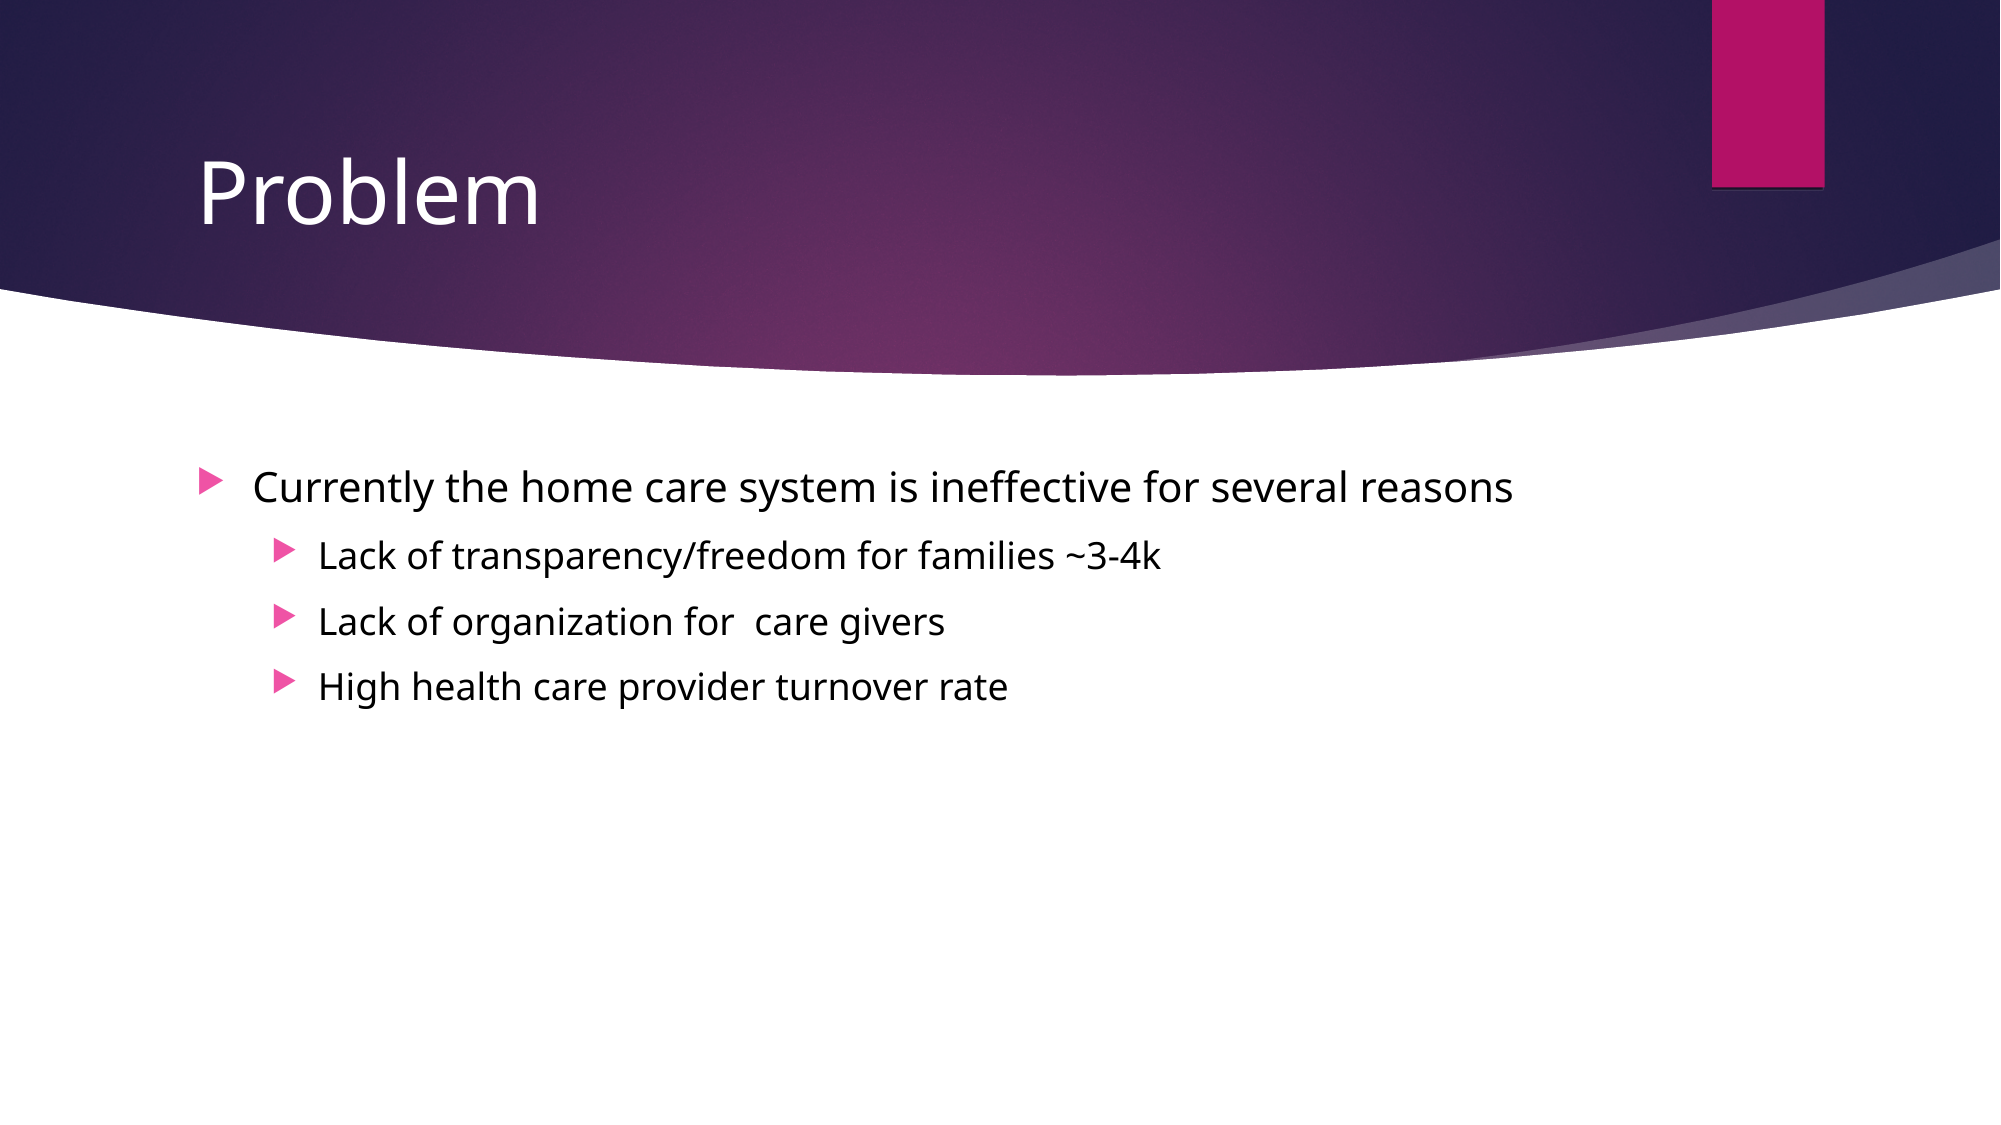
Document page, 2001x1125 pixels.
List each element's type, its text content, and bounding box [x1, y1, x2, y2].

title Problem [181, 74, 1649, 304]
list Currently the home care system is ineffective for several reasons Lack of transparency/freedom for families ~3-4k Lack of organization for care givers High health care provider turnover rate [181, 453, 1649, 1025]
text_box [0, 0, 2000, 1125]
